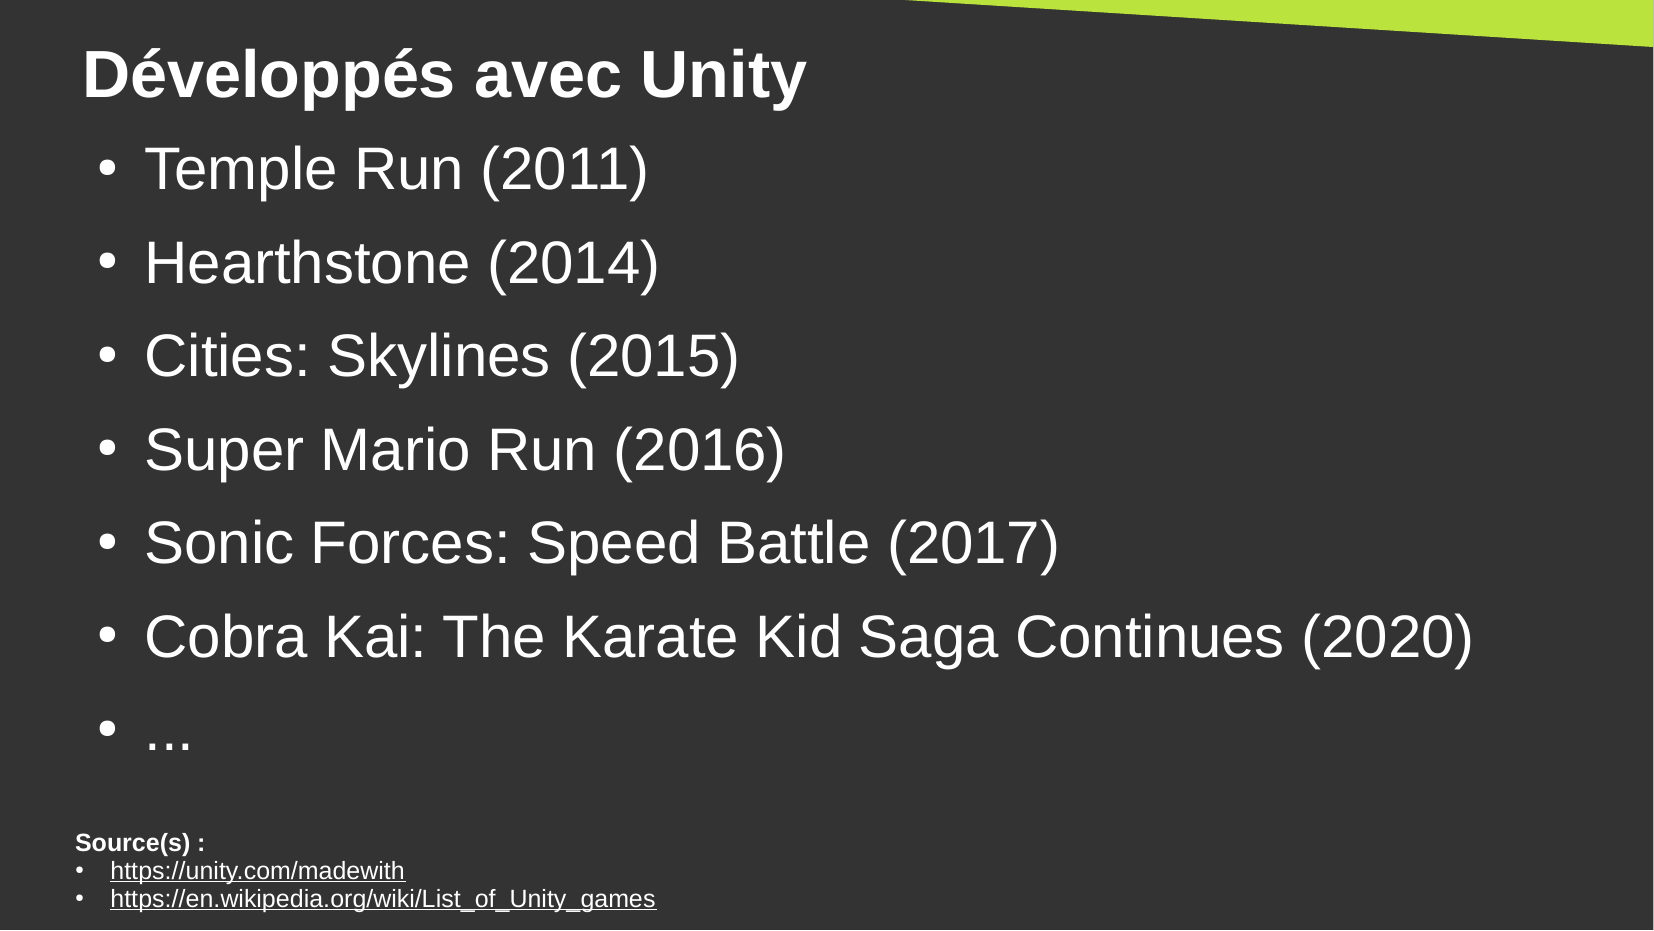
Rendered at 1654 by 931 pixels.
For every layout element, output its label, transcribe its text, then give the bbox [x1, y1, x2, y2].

text_box [905, 0, 1654, 48]
title Développés avec Unity [82, 37, 1571, 112]
text_box Source(s) : https://unity.com/madewith https://en.wikipedia.org/wiki/List_of_Unity_games [60, 821, 1546, 921]
list Temple Run (2011) Hearthstone (2014) Cities: Skylines (2015) Super Mario Run (2016) Sonic Forces: Speed Battle (2017) Cobra Kai: The Karate Kid Saga Continues (2020) ... [80, 135, 1620, 768]
